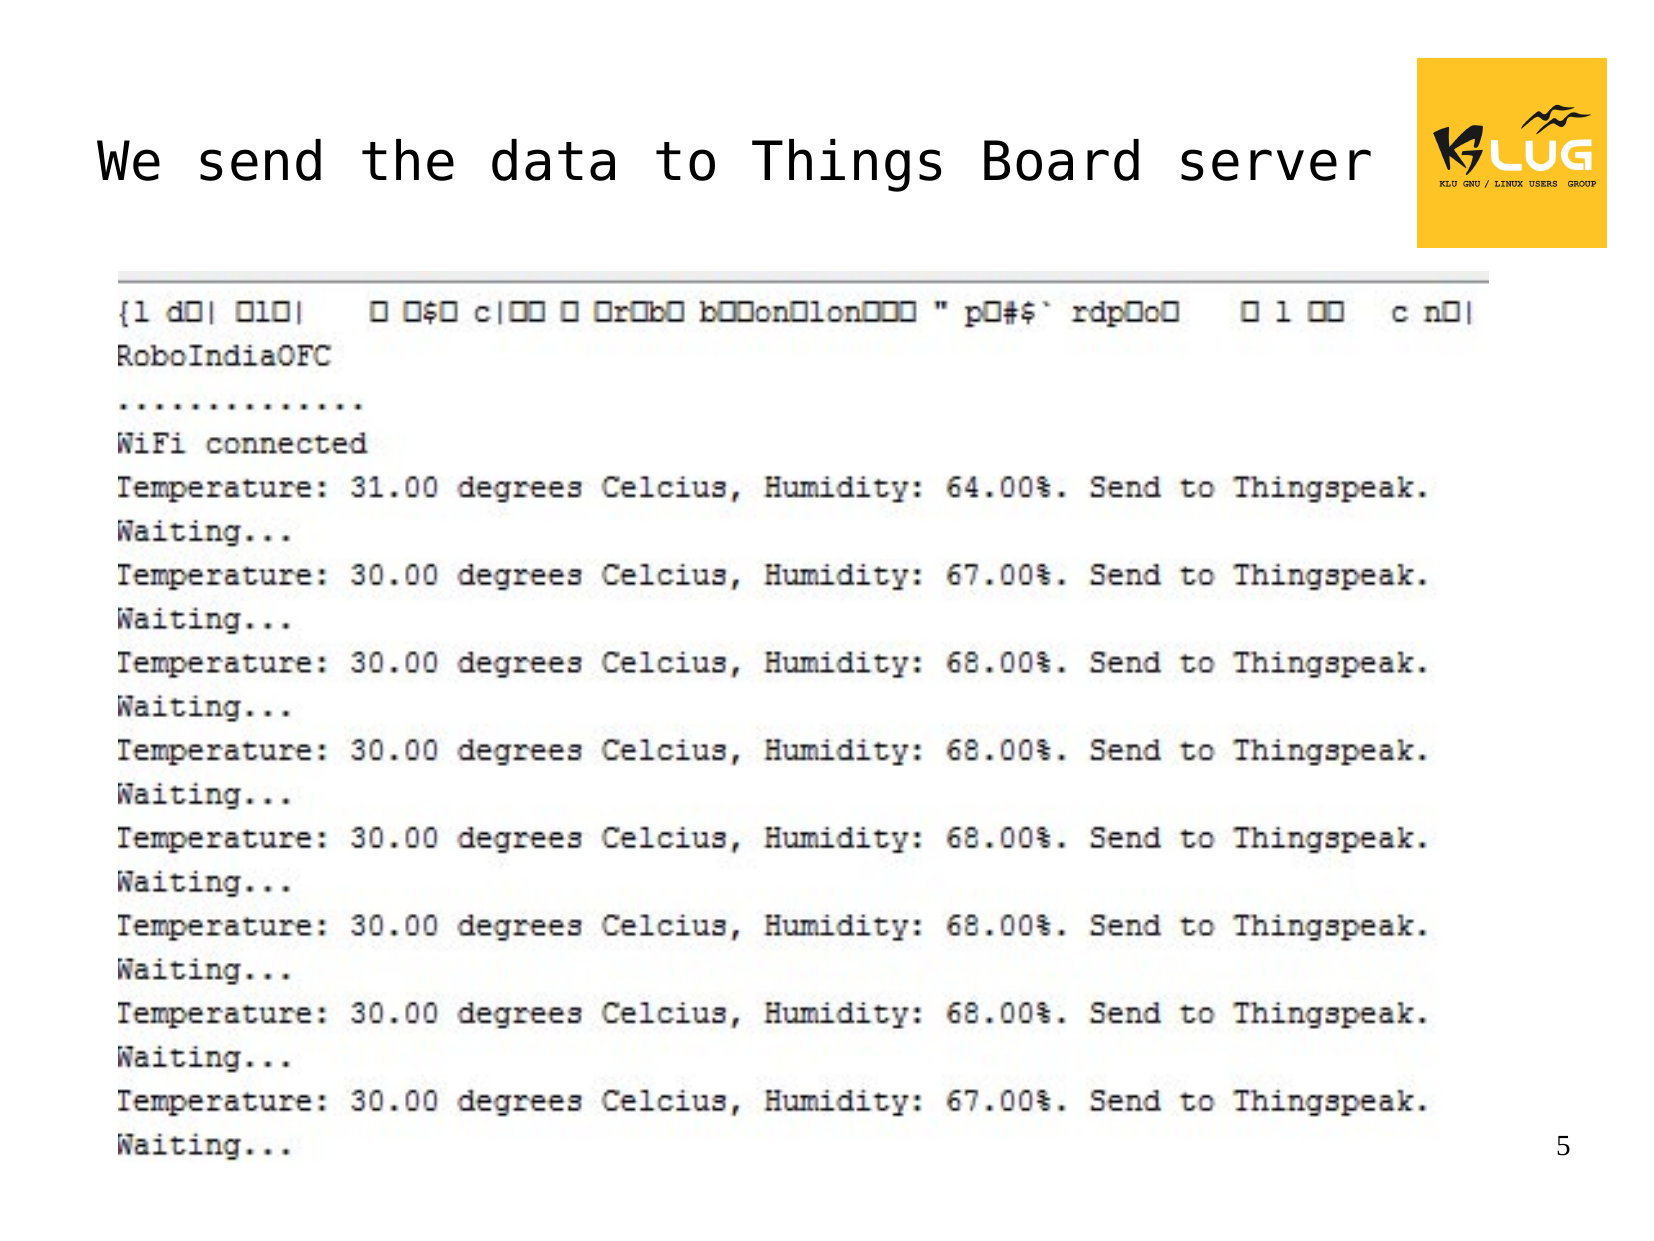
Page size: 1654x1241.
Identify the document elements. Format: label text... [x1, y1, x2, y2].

text_box We send the data to Things Board server [82, 122, 1390, 201]
picture [118, 271, 1489, 1163]
picture [1417, 58, 1607, 249]
